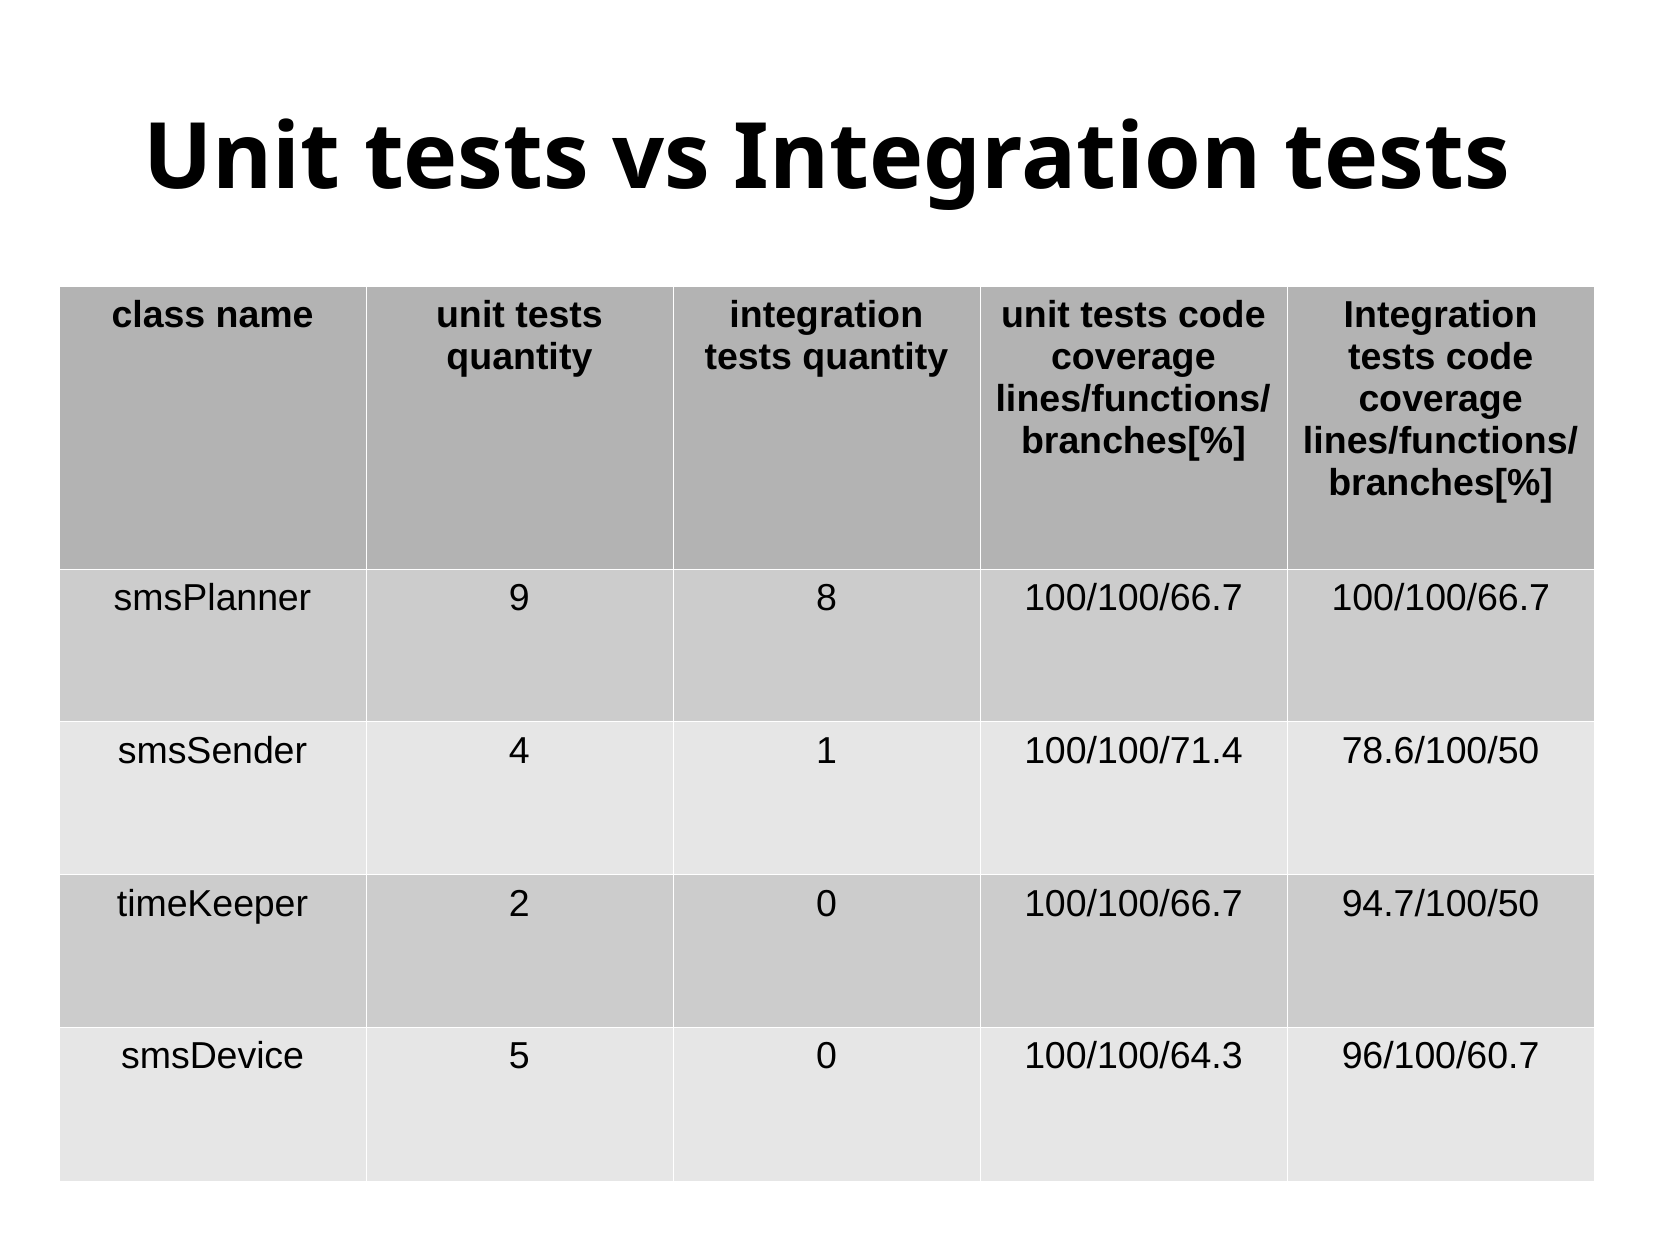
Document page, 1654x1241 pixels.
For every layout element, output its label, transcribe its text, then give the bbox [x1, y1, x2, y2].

table_header class name [60, 287, 366, 569]
table_header integration tests quantity [674, 287, 980, 569]
table_cell smsPlanner [60, 570, 366, 721]
table_cell 1 [674, 722, 980, 874]
table_cell 100/100/64.3 [981, 1028, 1287, 1181]
table_cell 100/100/71.4 [981, 722, 1287, 874]
table_cell 4 [367, 722, 673, 874]
table_cell 0 [674, 875, 980, 1027]
table_cell 96/100/60.7 [1288, 1028, 1594, 1181]
table_cell 0 [674, 1028, 980, 1181]
table_cell 5 [367, 1028, 673, 1181]
table_cell timeKeeper [60, 875, 366, 1027]
title Unit tests vs Integration tests [82, 23, 1571, 283]
table_cell smsSender [60, 722, 366, 874]
table_cell 94.7/100/50 [1288, 875, 1594, 1027]
table_header unit tests quantity [367, 287, 673, 569]
table_cell 78.6/100/50 [1288, 722, 1594, 874]
table_cell 2 [367, 875, 673, 1027]
table_cell 9 [367, 570, 673, 721]
table_cell 100/100/66.7 [981, 570, 1287, 721]
table_cell 100/100/66.7 [981, 875, 1287, 1027]
table_cell 8 [674, 570, 980, 721]
table_cell 100/100/66.7 [1288, 570, 1594, 721]
table_header unit tests code coverage lines/functions/branches[%] [981, 287, 1287, 569]
table_cell smsDevice [60, 1028, 366, 1181]
table_header Integration tests code coverage lines/functions/branches[%] [1288, 287, 1594, 569]
